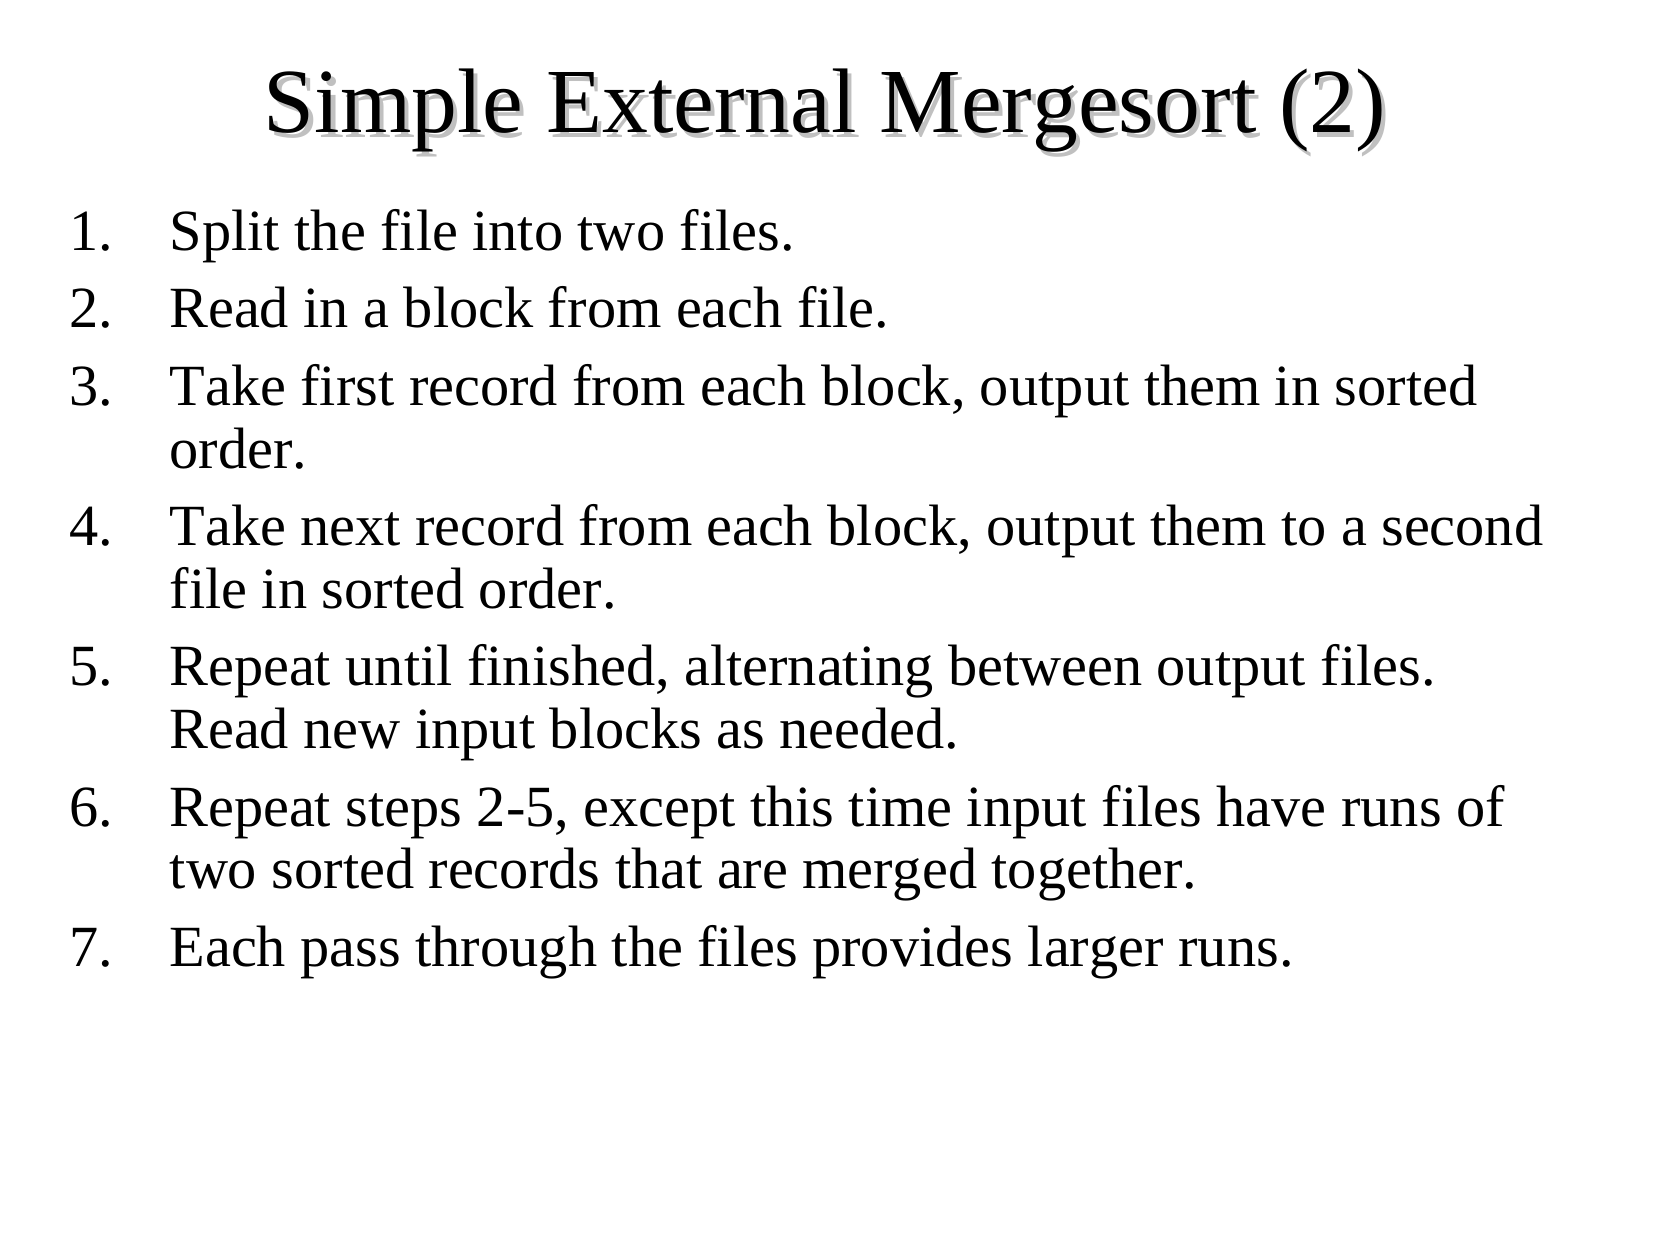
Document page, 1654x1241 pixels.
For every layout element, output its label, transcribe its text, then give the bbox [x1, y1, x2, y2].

list Split the file into two files. Read in a block from each file. Take first record from each block, output them in sorted order. Take next record from each block, output them to a second file in sorted order. Repeat until finished, alternating between output files. Read new input blocks as needed. Repeat steps 2-5, except this time input files have runs of two sorted records that are merged together. Each pass through the files provides larger runs. [55, 192, 1599, 1116]
title Simple External Mergesort (2) [82, 27, 1570, 166]
